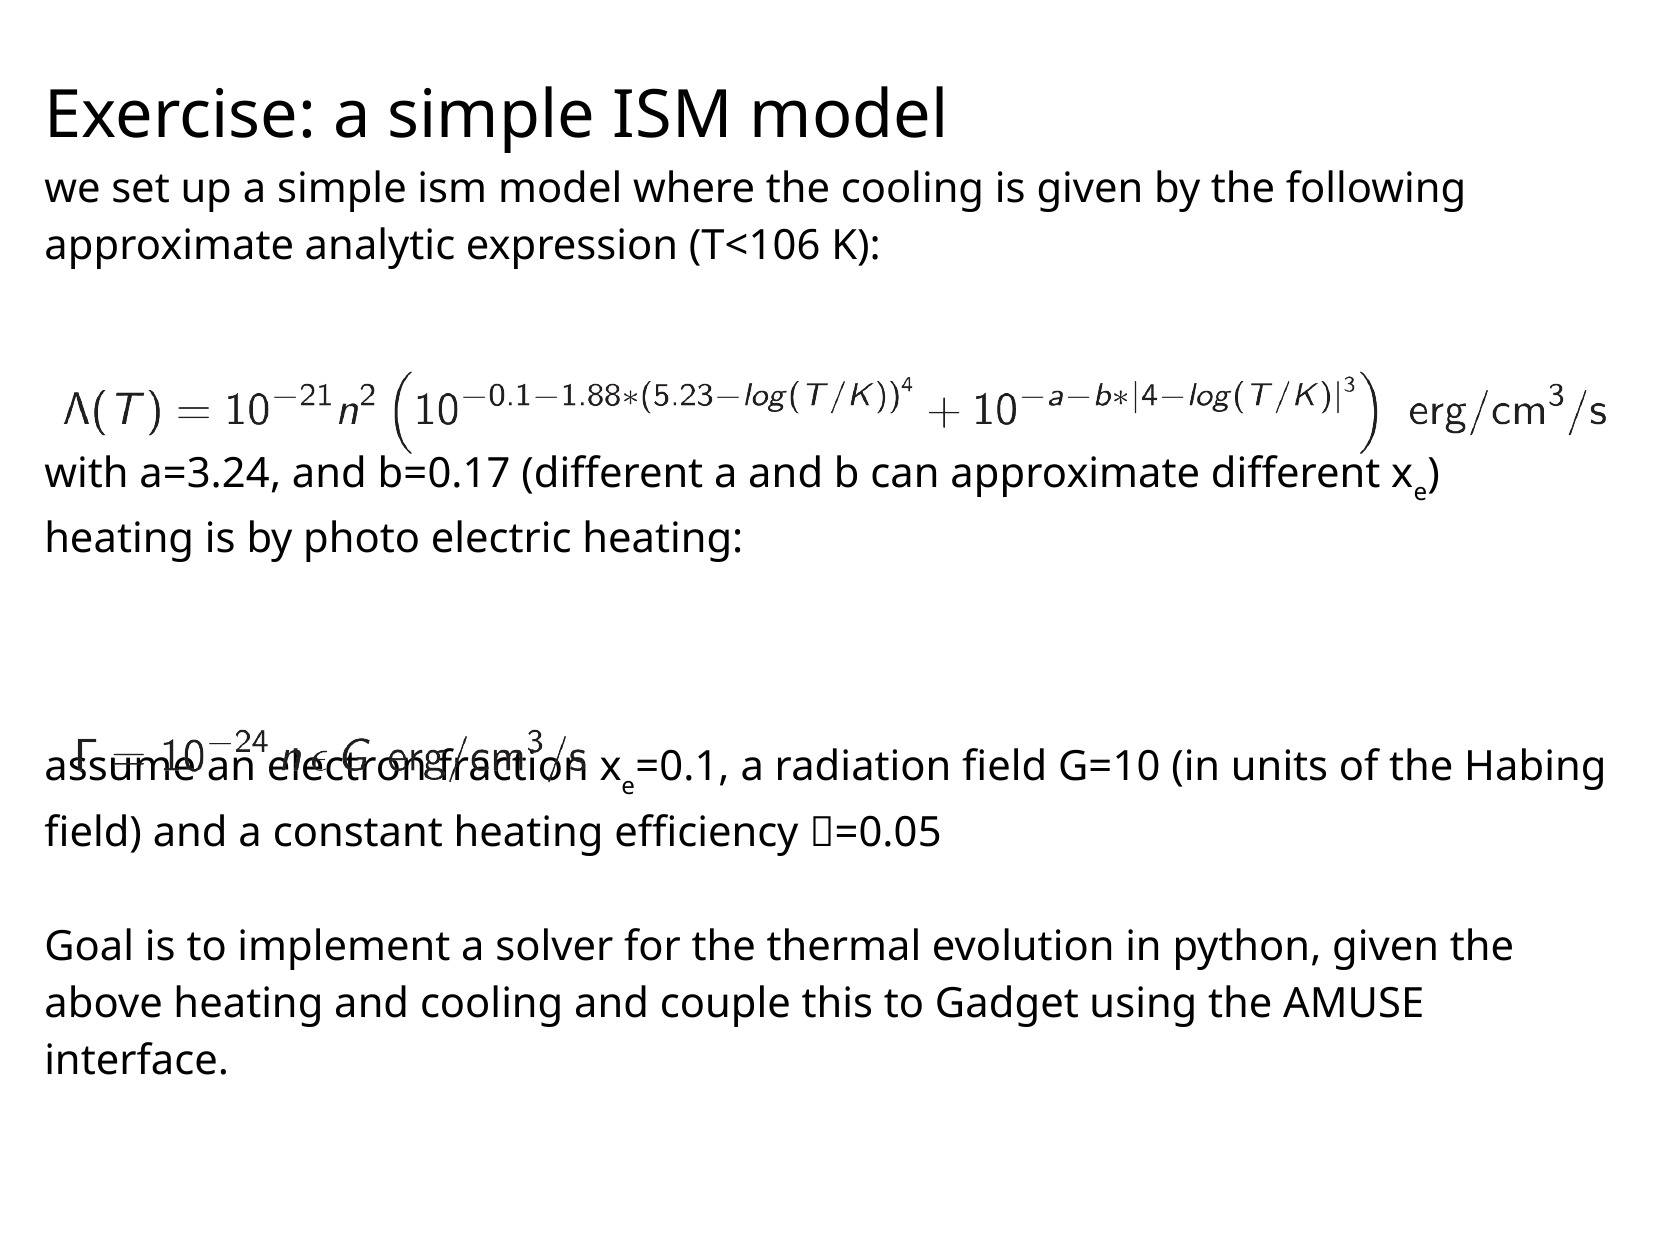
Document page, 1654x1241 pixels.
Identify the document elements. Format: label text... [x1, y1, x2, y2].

picture [59, 366, 1609, 458]
text_box Exercise: a simple ISM model we set up a simple ism model where the cooling is given by the following approximate analytic expression (T<106 K): with a=3.24, and b=0.17 (different a and b can approximate different xe) heating is by photo electric heating: assume an electron fraction xe=0.1, a radiation field G=10 (in units of the Habing field) and a constant heating efficiency =0.05 Goal is to implement a solver for the thermal evolution in python, given the above heating and cooling and couple this to Gadget using the AMUSE interface. [29, 59, 1625, 1220]
picture [70, 726, 589, 786]
